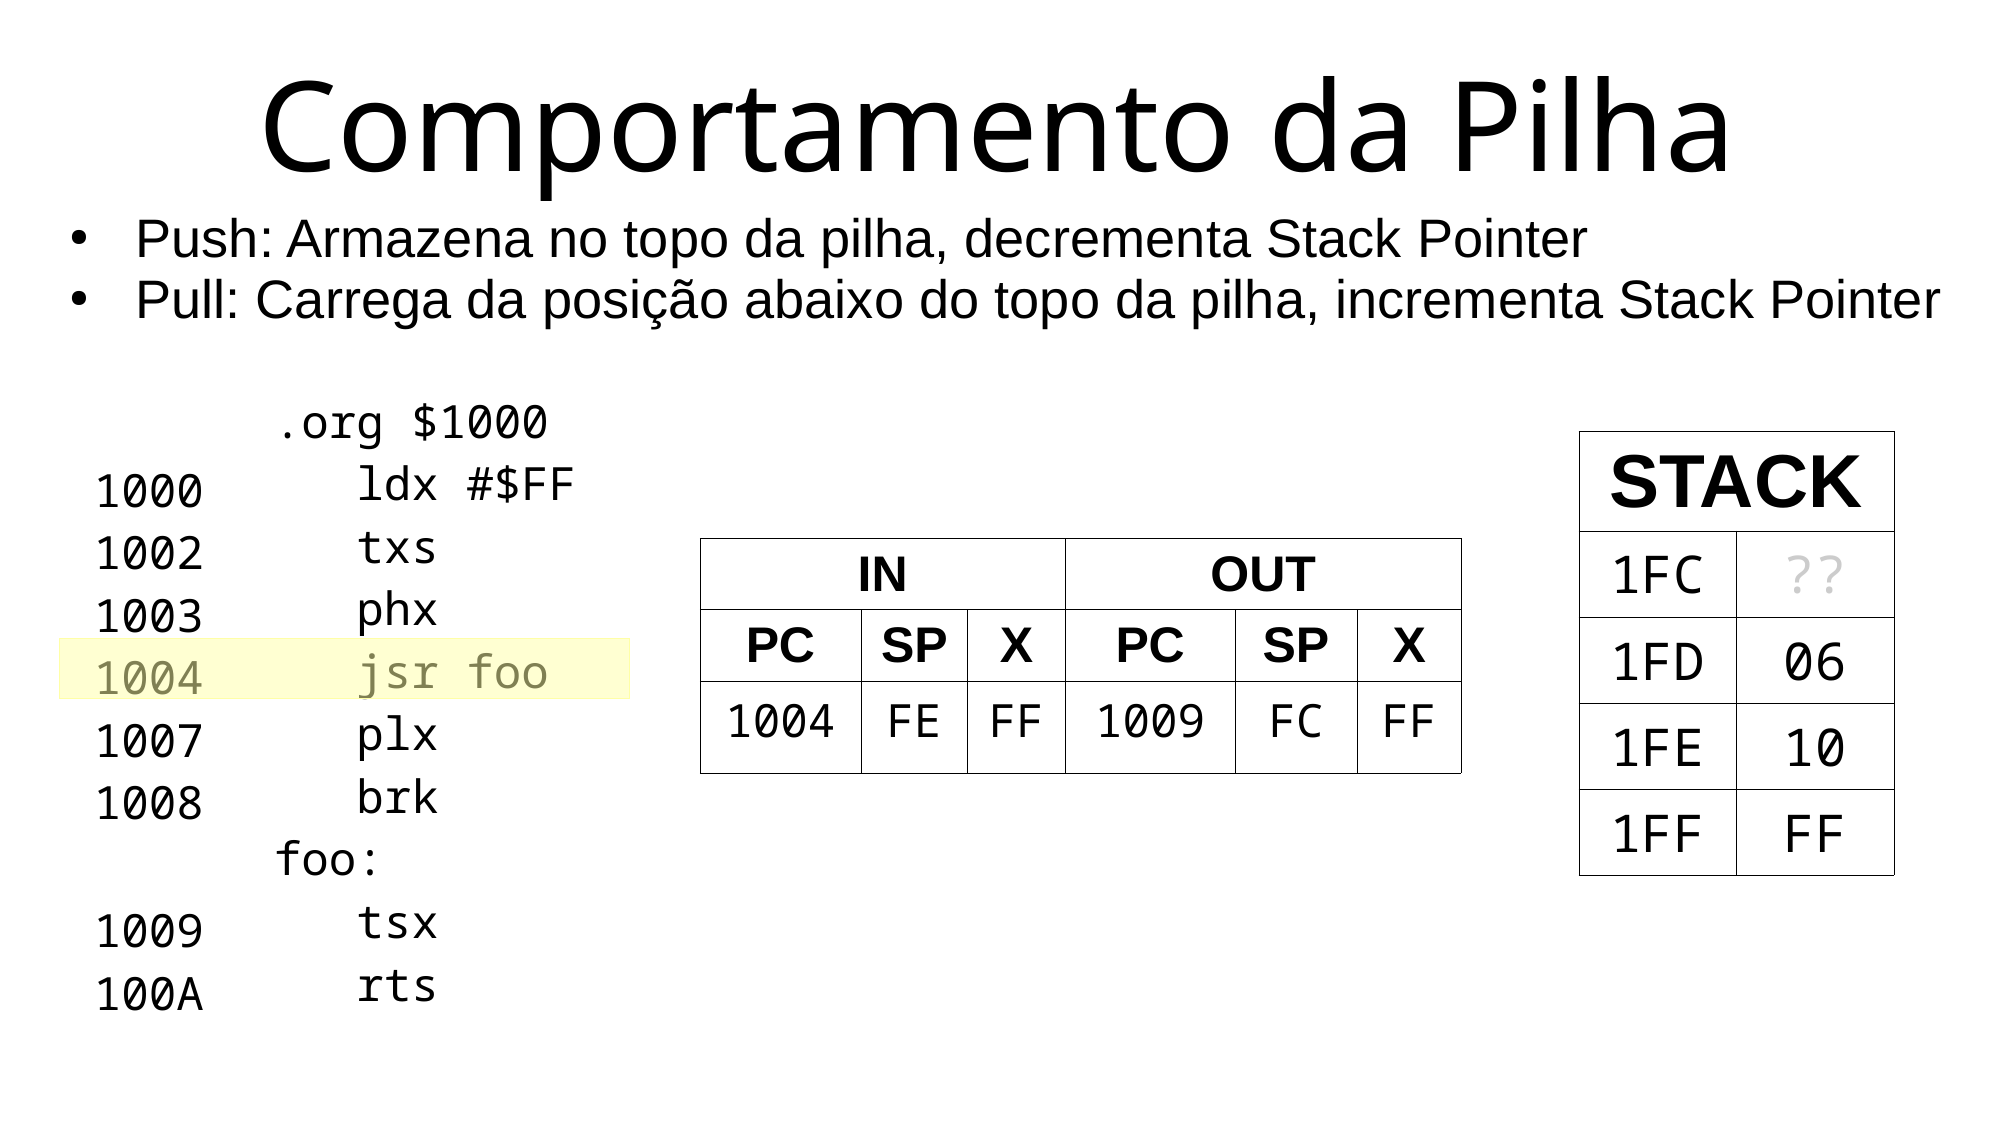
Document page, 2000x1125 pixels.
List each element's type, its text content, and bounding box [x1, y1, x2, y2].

table_cell 06 [1737, 618, 1894, 703]
table_cell 1FC [1580, 532, 1736, 617]
text_box Push: Armazena no topo da pilha, decrementa Stack Pointer Pull: Carrega da posição abaixo do topo da pilha, incrementa Stack Pointer [54, 201, 1959, 366]
table_cell 10 [1737, 704, 1894, 789]
text_box [59, 638, 630, 699]
table_cell 1FE [1580, 704, 1736, 789]
table_header IN [701, 539, 1065, 609]
title Comportamento da Pilha [30, 22, 1966, 240]
table_cell PC [701, 610, 861, 681]
table_cell SP [1236, 610, 1357, 681]
table_cell ?? [1737, 532, 1894, 617]
table_header STACK [1580, 432, 1894, 531]
table_cell 1FF [1580, 790, 1736, 875]
table_cell X [968, 610, 1065, 681]
text_box 1000 1002 1003 1004 1007 1008 1009 100A [79, 699, 260, 1053]
table_cell SP [862, 610, 967, 681]
table_cell FE [862, 682, 967, 773]
table_cell FF [1358, 682, 1461, 773]
table_cell 1004 [701, 682, 861, 773]
table_cell FC [1236, 682, 1357, 773]
text_box .org $1000 ldx #$FF txs phx jsr foo plx brk foo: tsx rts [259, 381, 816, 1125]
table_cell FF [1737, 790, 1894, 875]
table_header OUT [1066, 539, 1461, 609]
table_cell X [1358, 610, 1461, 681]
table_cell 1FD [1580, 618, 1736, 703]
table_cell 1009 [1066, 682, 1235, 773]
table_cell PC [1066, 610, 1235, 681]
table_cell FF [968, 682, 1065, 773]
text_box 1000 1002 1003 1004 1007 1008 1009 100A [79, 450, 260, 638]
